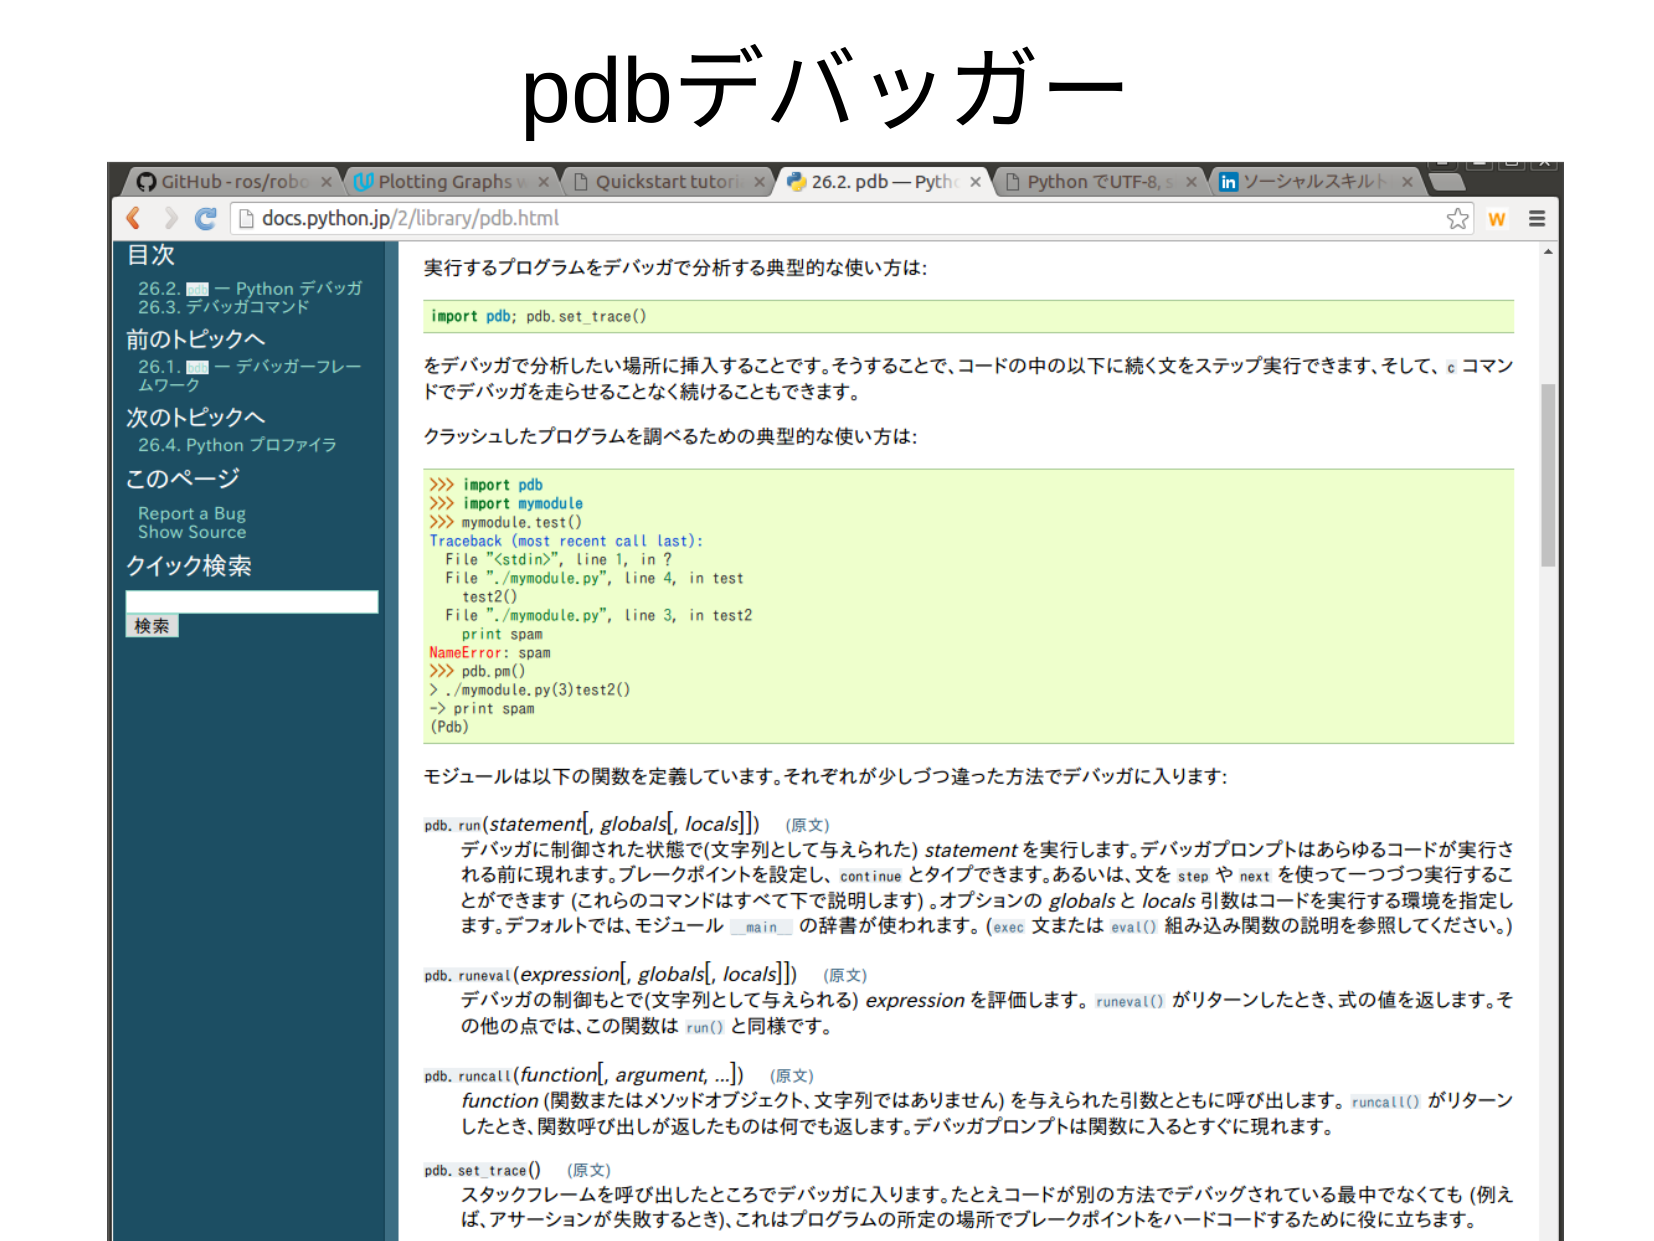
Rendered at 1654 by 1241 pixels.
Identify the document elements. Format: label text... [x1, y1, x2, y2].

title pdbデバッガー [82, 0, 1571, 186]
picture [107, 146, 1564, 1241]
